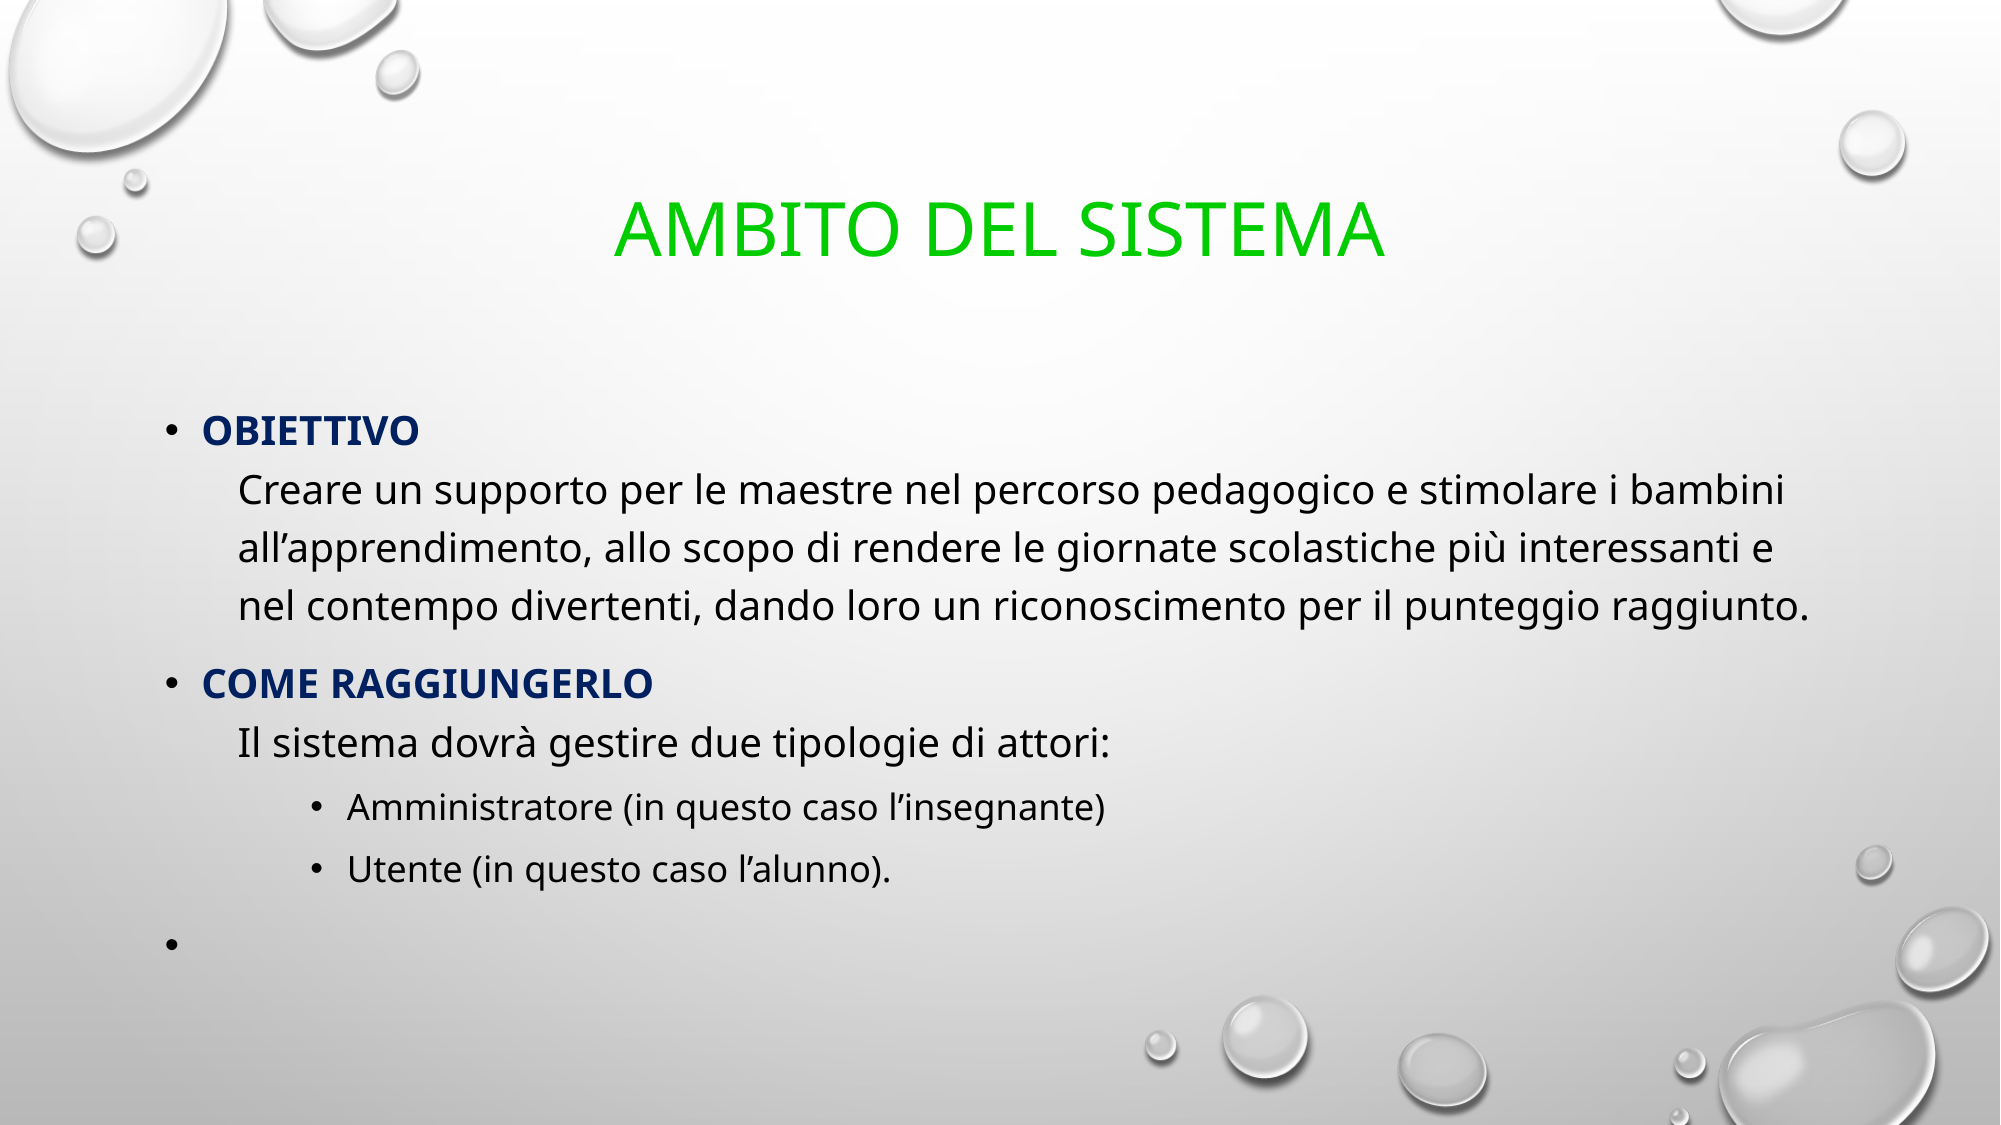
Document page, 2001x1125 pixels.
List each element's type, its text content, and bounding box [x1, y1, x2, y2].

list Obiettivo Creare un supporto per le maestre nel percorso pedagogico e stimolare i bambini all’apprendimento, allo scopo di rendere le giornate scolastiche più interessanti e nel contempo divertenti, dando loro un riconoscimento per il punteggio raggiunto. COME RAGGIUNGERLO Il sistema dovrà gestire due tipologie di attori: Amministratore (in questo caso l’insegnante) Utente (in questo caso l’alunno). [149, 388, 1850, 950]
title Ambito del sistema [149, 101, 1851, 364]
